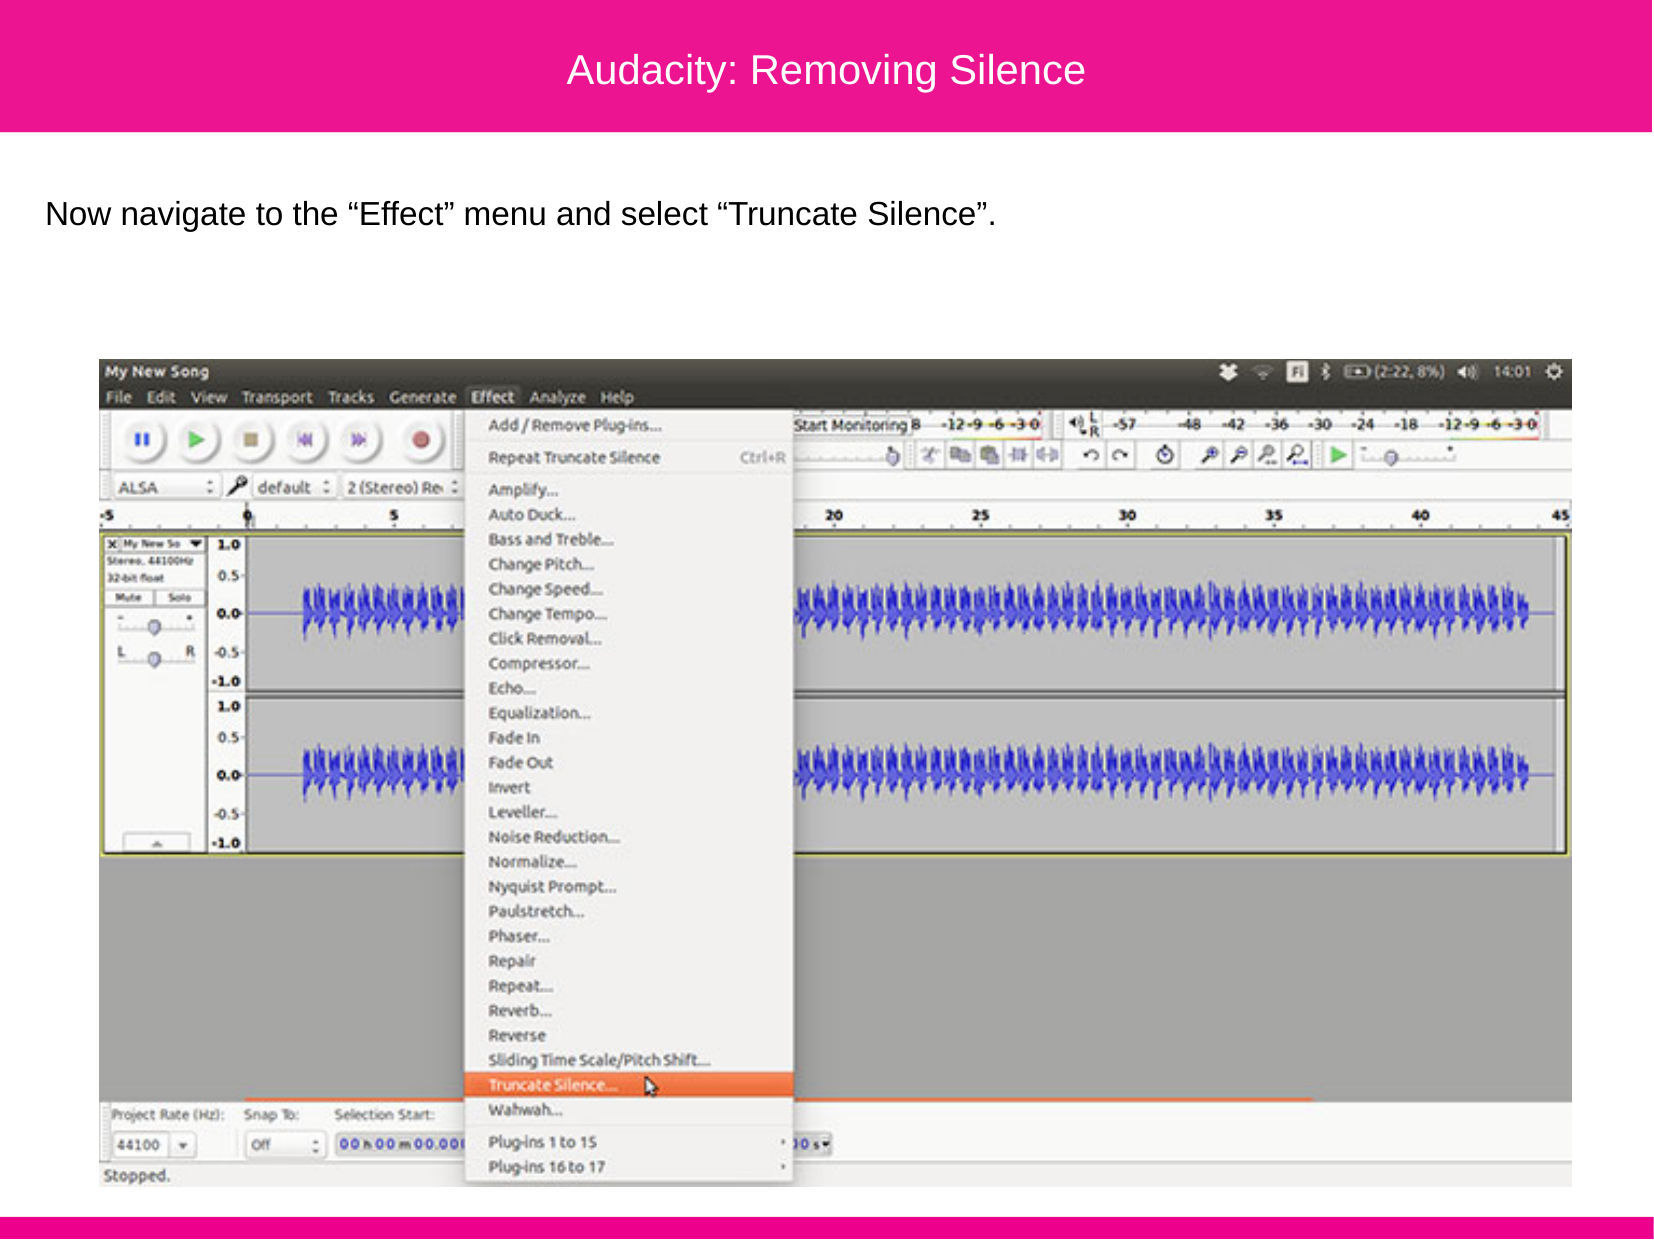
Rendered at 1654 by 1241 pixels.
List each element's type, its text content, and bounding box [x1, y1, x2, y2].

title Audacity: Removing Silence [82, 46, 1571, 94]
list Now navigate to the “Effect” menu and select “Truncate Silence”. [45, 195, 1606, 316]
picture [0, 0, 1654, 1241]
